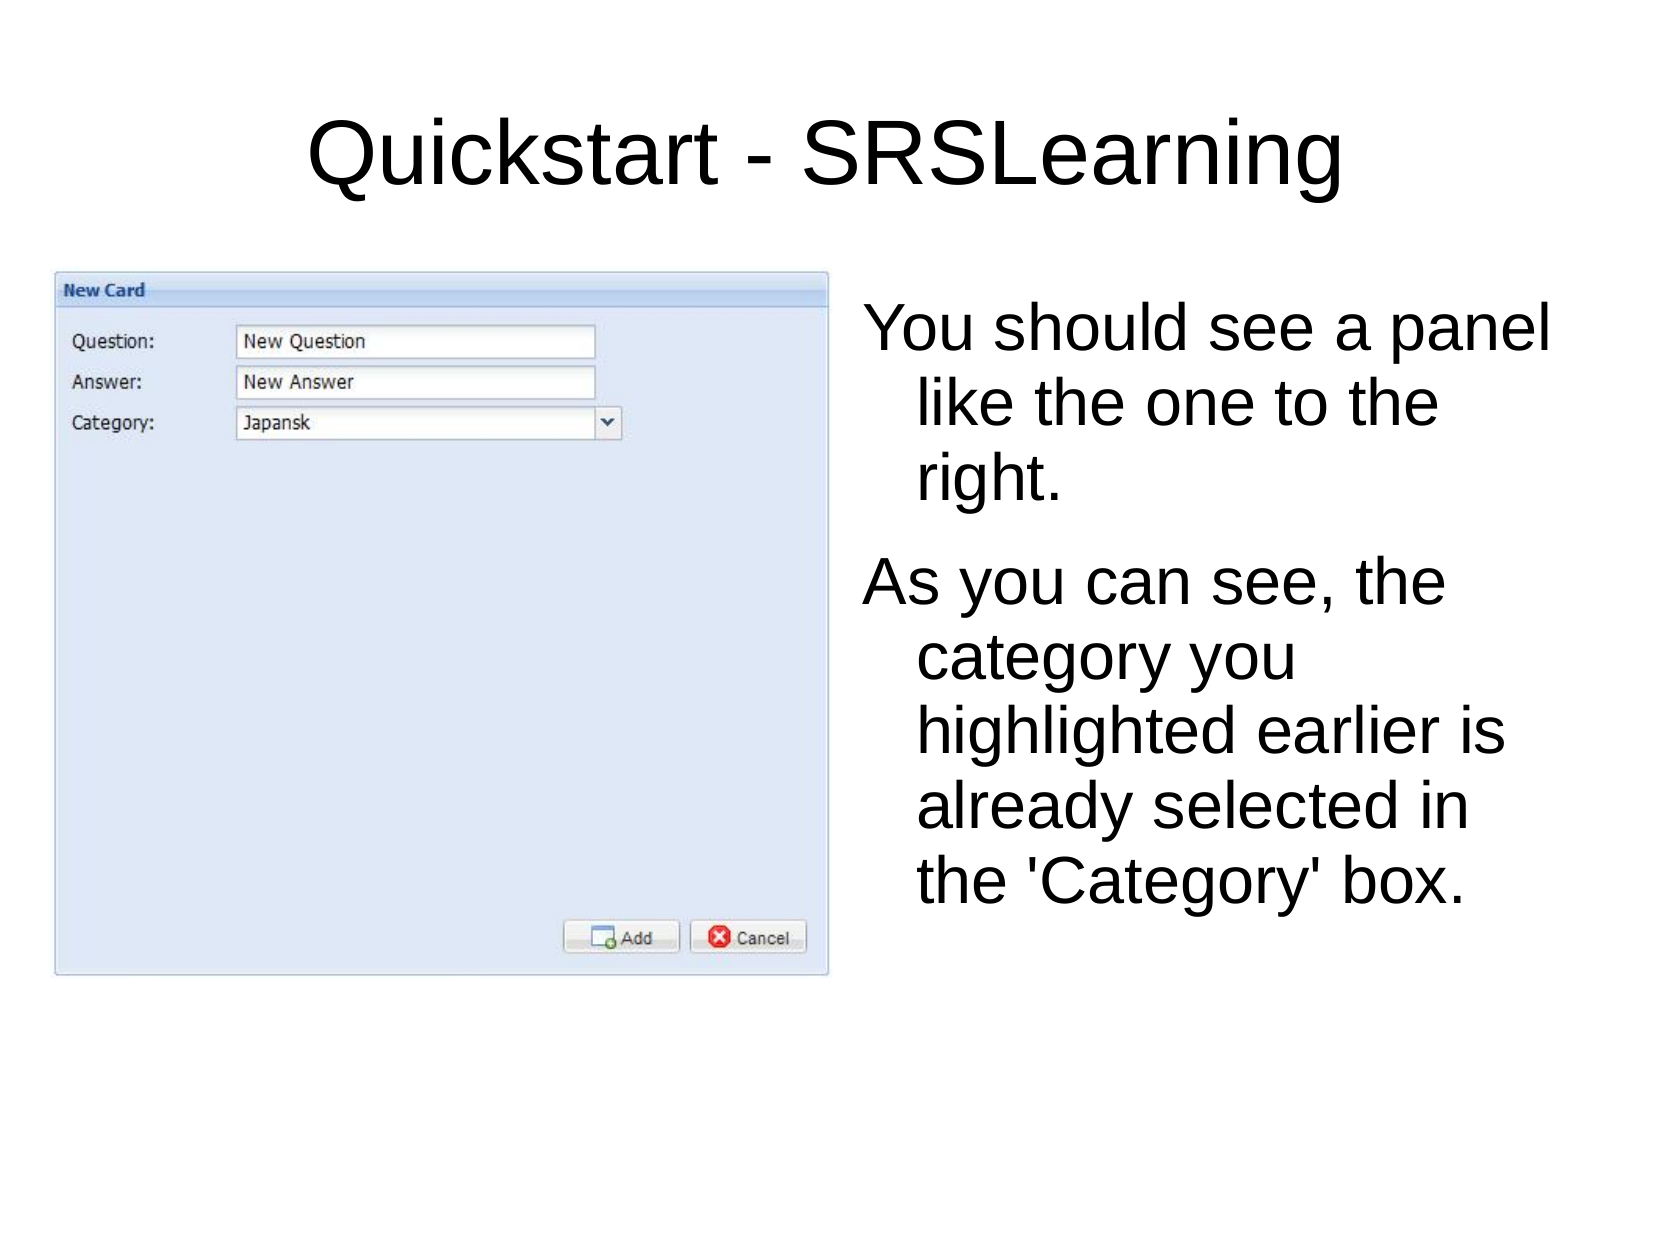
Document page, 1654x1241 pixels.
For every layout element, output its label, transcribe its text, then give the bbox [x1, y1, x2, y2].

list You should see a panel like the one to the right. As you can see, the category you highlighted earlier is already selected in the 'Category' box. [845, 290, 1572, 1109]
title Quickstart - SRSLearning [82, 49, 1571, 257]
picture [50, 267, 834, 979]
